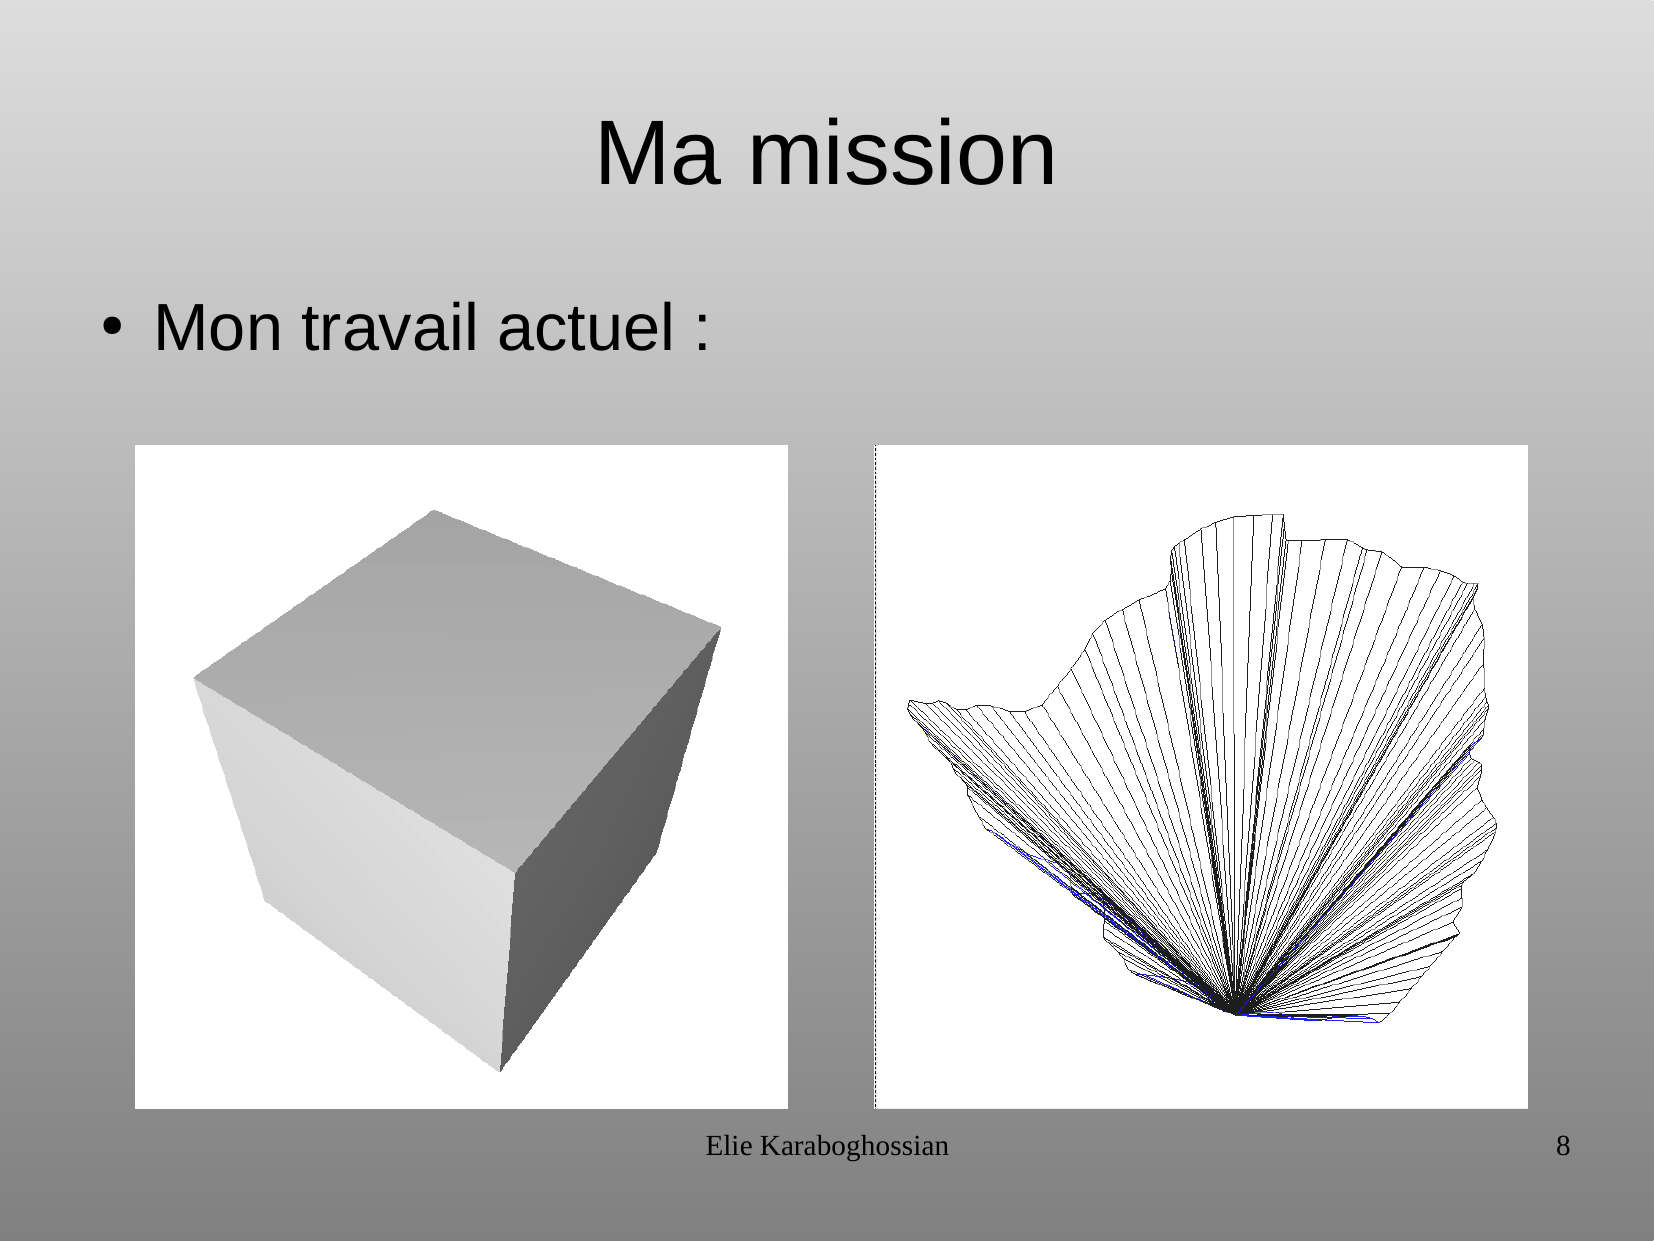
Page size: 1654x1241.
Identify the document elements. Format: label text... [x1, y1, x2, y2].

picture [135, 445, 788, 1109]
picture [874, 445, 1528, 1109]
list Mon travail actuel : [82, 290, 1571, 1109]
title Ma mission [82, 49, 1571, 257]
